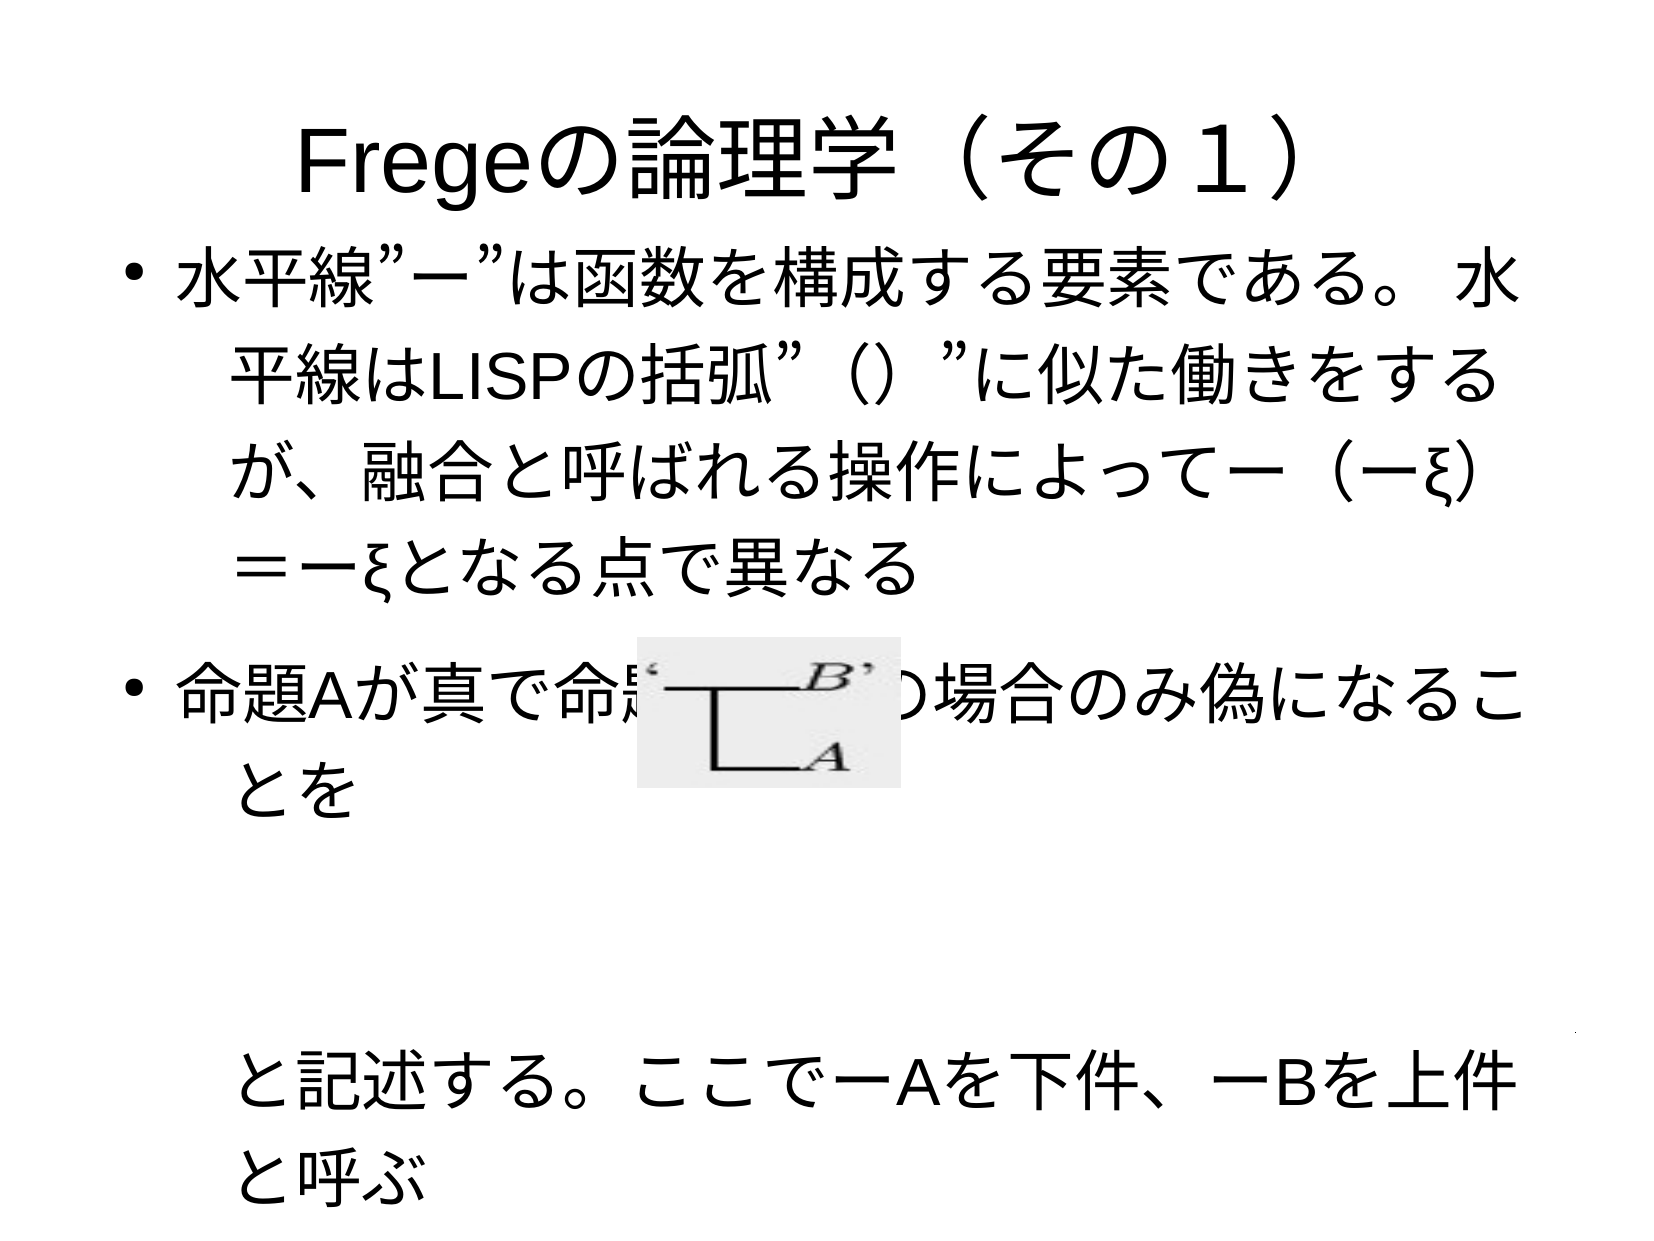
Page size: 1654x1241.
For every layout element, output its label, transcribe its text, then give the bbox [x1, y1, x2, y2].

picture [637, 637, 901, 788]
list 水平線”ー”は函数を構成する要素である。 水平線はLISPの括弧”（）”に似た働きをするが、融合と呼ばれる操作によってー（ーξ）＝ーξとなる点で異なる 命題Aが真で命題Bが偽の場合のみ偽になることを と記述する。ここでーAを下件、ーBを上件と呼ぶ 現代の記述ではA → Bに対応 否定は短い縦棒｜を使って表現。 例えば、ーAの否定は┬Aになる。この表記は 現在の否定演算子¬につながる [86, 225, 1576, 1241]
title Fregeの論理学（その１） [82, 49, 1571, 257]
